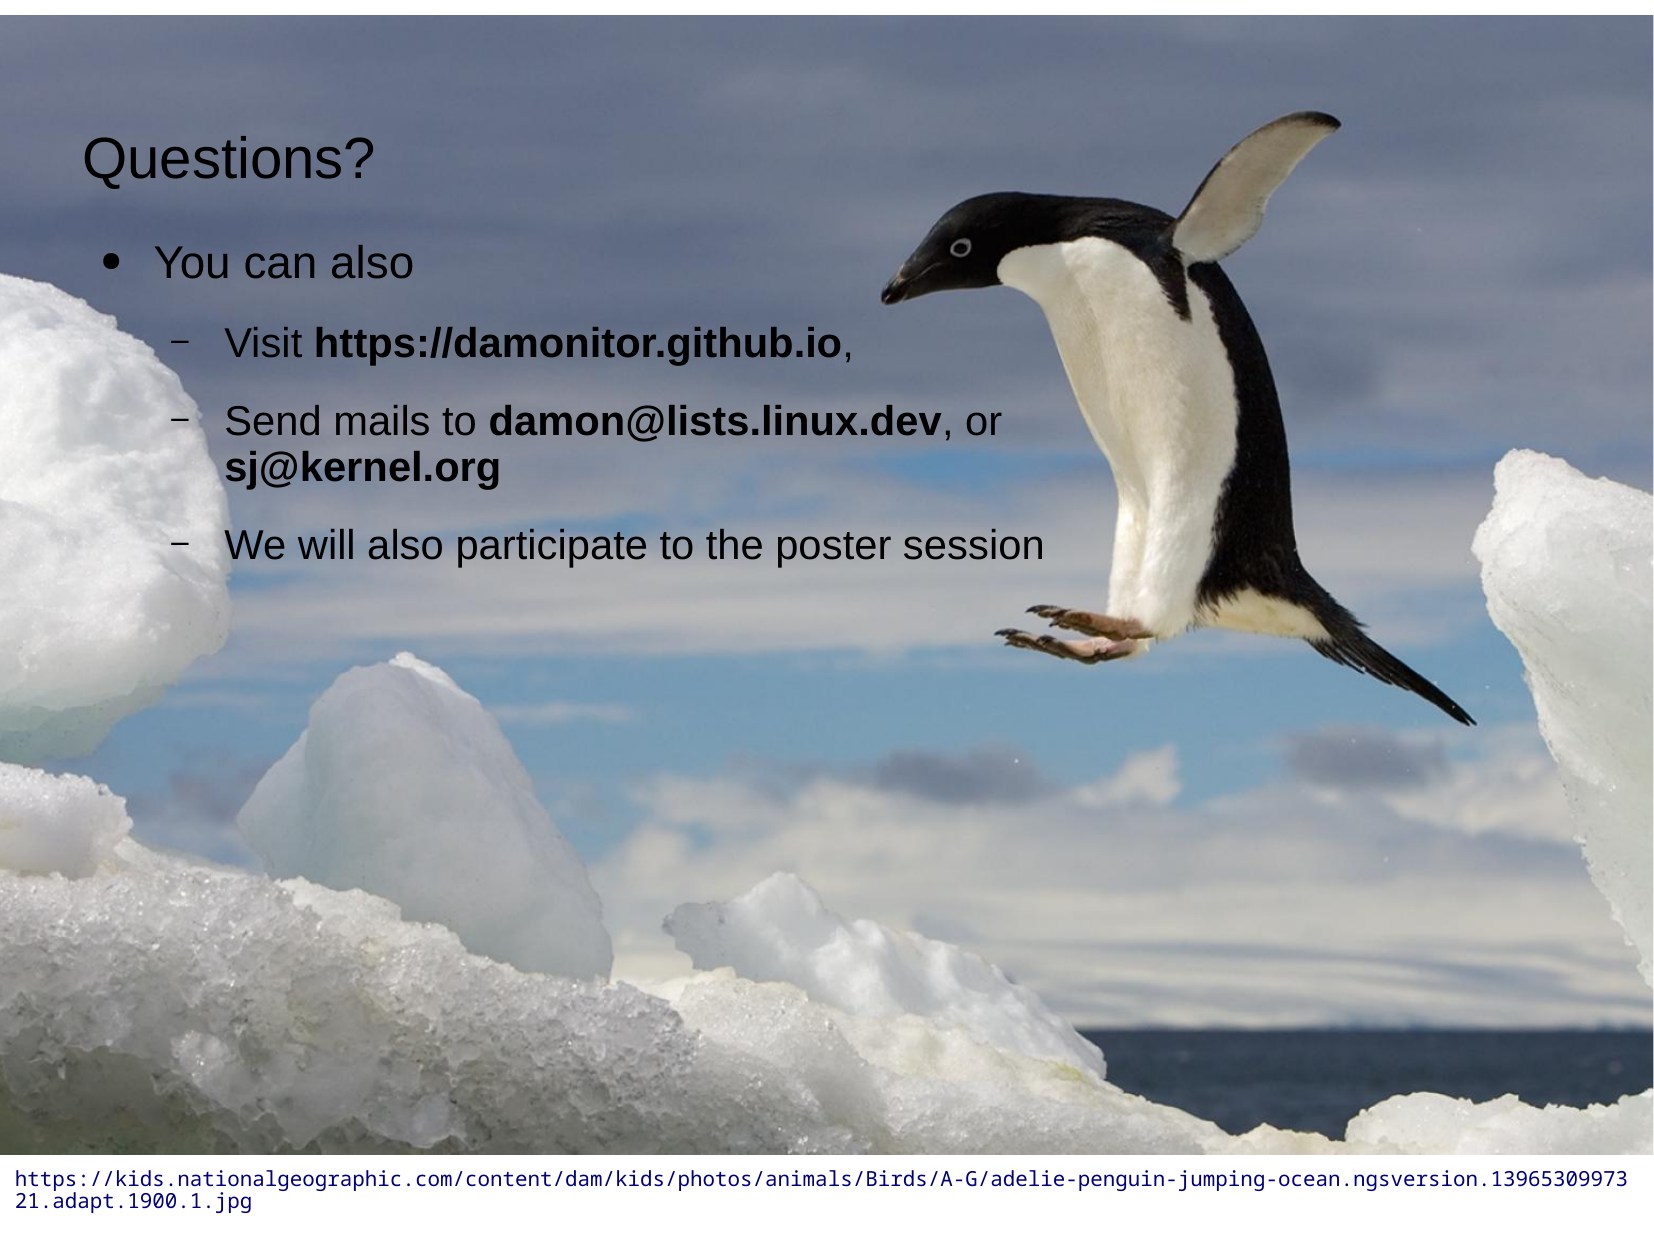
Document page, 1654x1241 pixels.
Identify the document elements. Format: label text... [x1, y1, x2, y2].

title Questions? [82, 108, 1571, 210]
picture [0, 15, 1654, 1156]
text_box https://kids.nationalgeographic.com/content/dam/kids/photos/animals/Birds/A-G/adelie-penguin-jumping-ocean.ngsversion.1396530997321.adapt.1900.1.jpg [0, 1157, 1654, 1223]
list You can also Visit https://damonitor.github.io, Send mails to damon@lists.linux.dev, or sj@kernel.org We will also participate to the poster session [82, 236, 1571, 1111]
